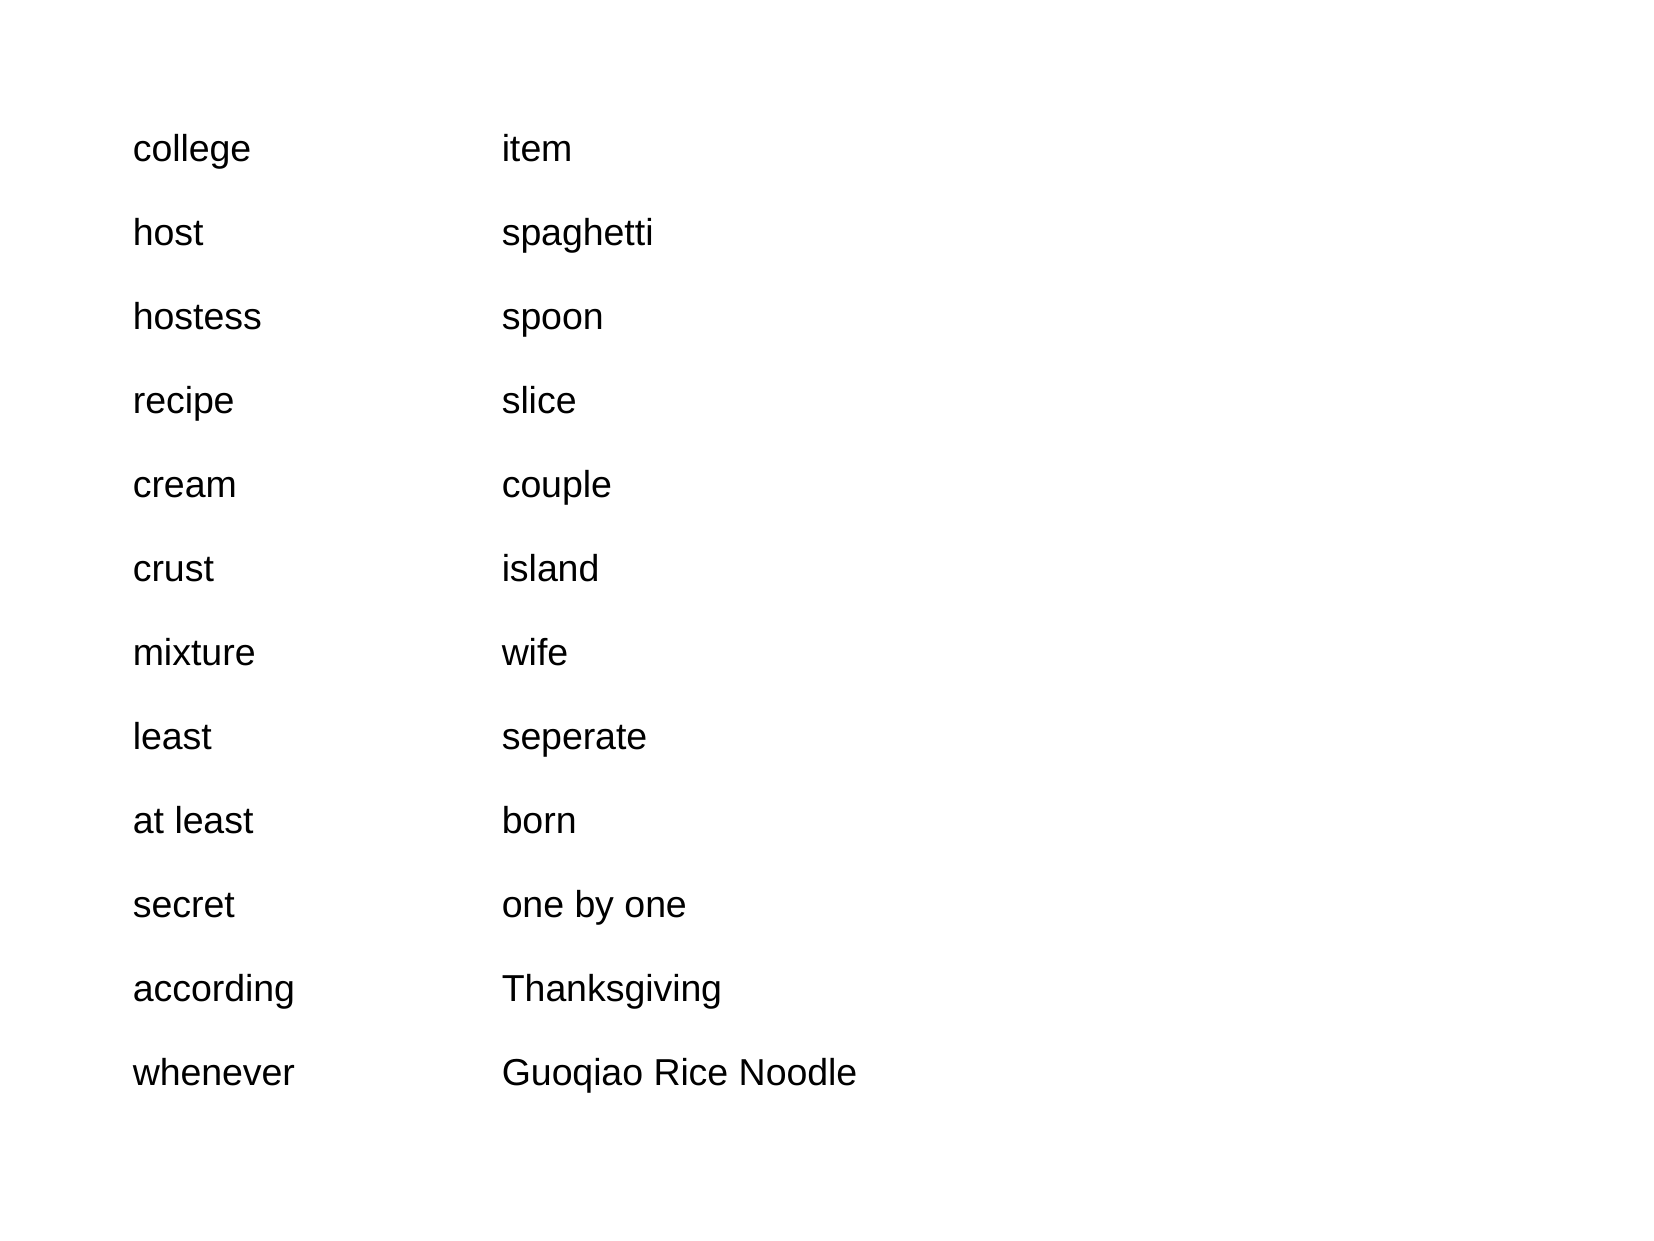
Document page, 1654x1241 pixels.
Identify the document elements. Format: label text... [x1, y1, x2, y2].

text_box college item host spaghetti hostess spoon recipe slice cream couple crust island mixture wife least seperate at least born secret one by one according Thanksgiving whenever Guoqiao Rice Noodle [118, 120, 1536, 1123]
